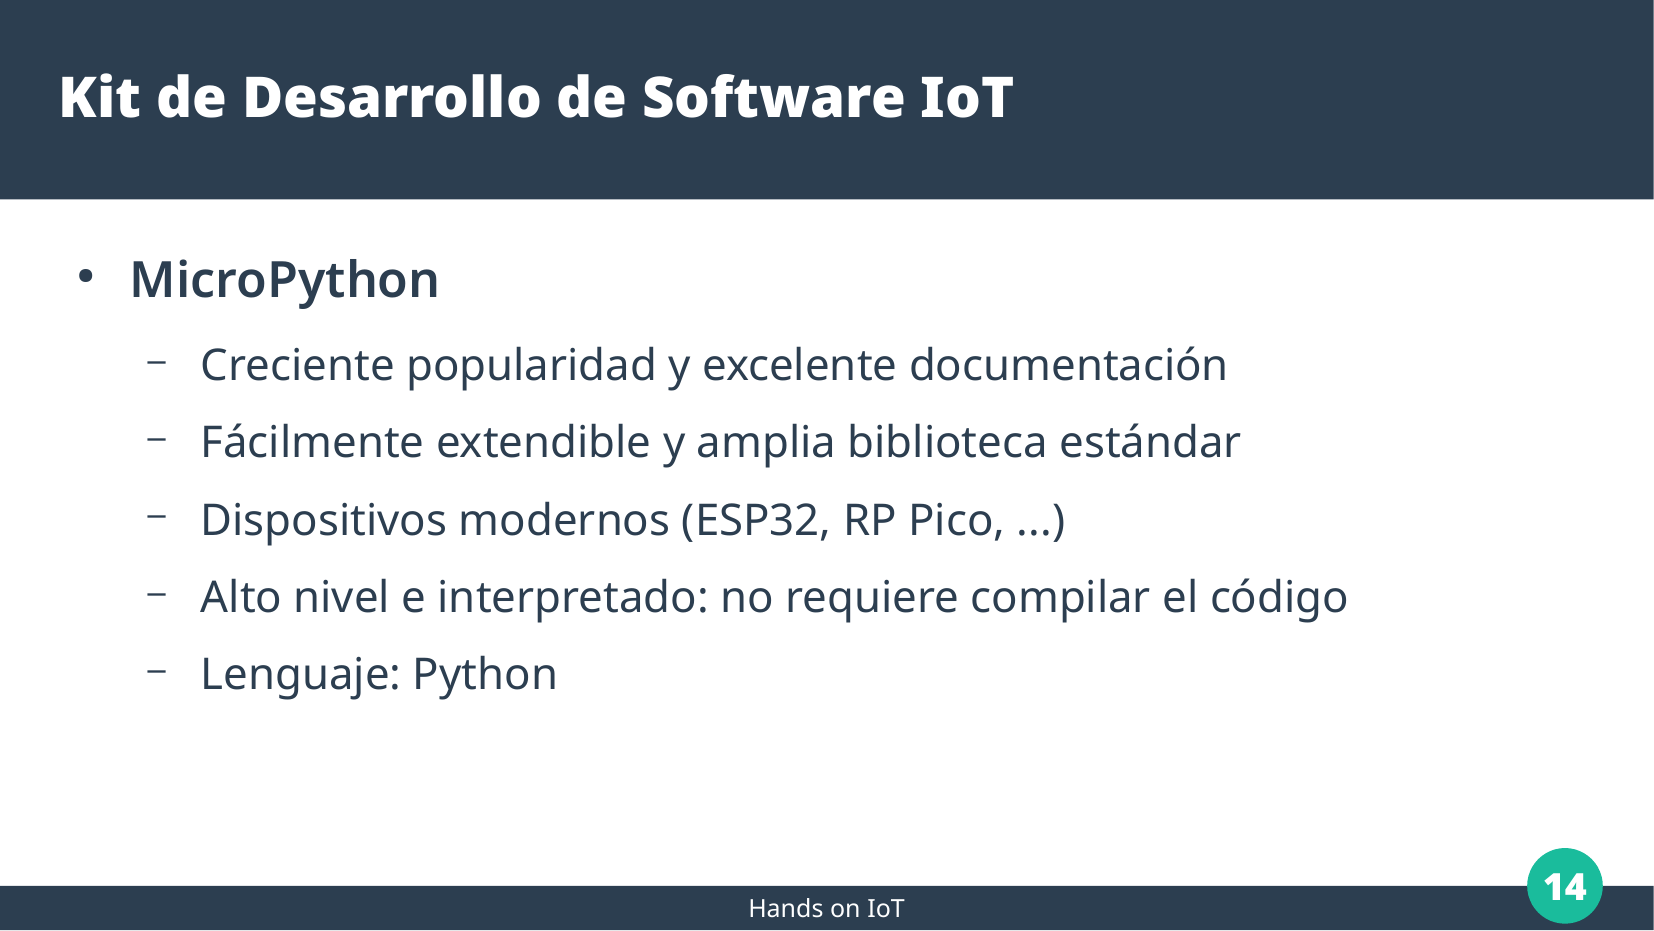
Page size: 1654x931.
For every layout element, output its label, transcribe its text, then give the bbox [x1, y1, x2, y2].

list MicroPython Creciente popularidad y excelente documentación Fácilmente extendible y amplia biblioteca estándar Dispositivos modernos (ESP32, RP Pico, ...) Alto nivel e interpretado: no requiere compilar el código Lenguaje: Python [59, 243, 1595, 864]
title Kit de Desarrollo de Software IoT [59, 37, 1595, 155]
